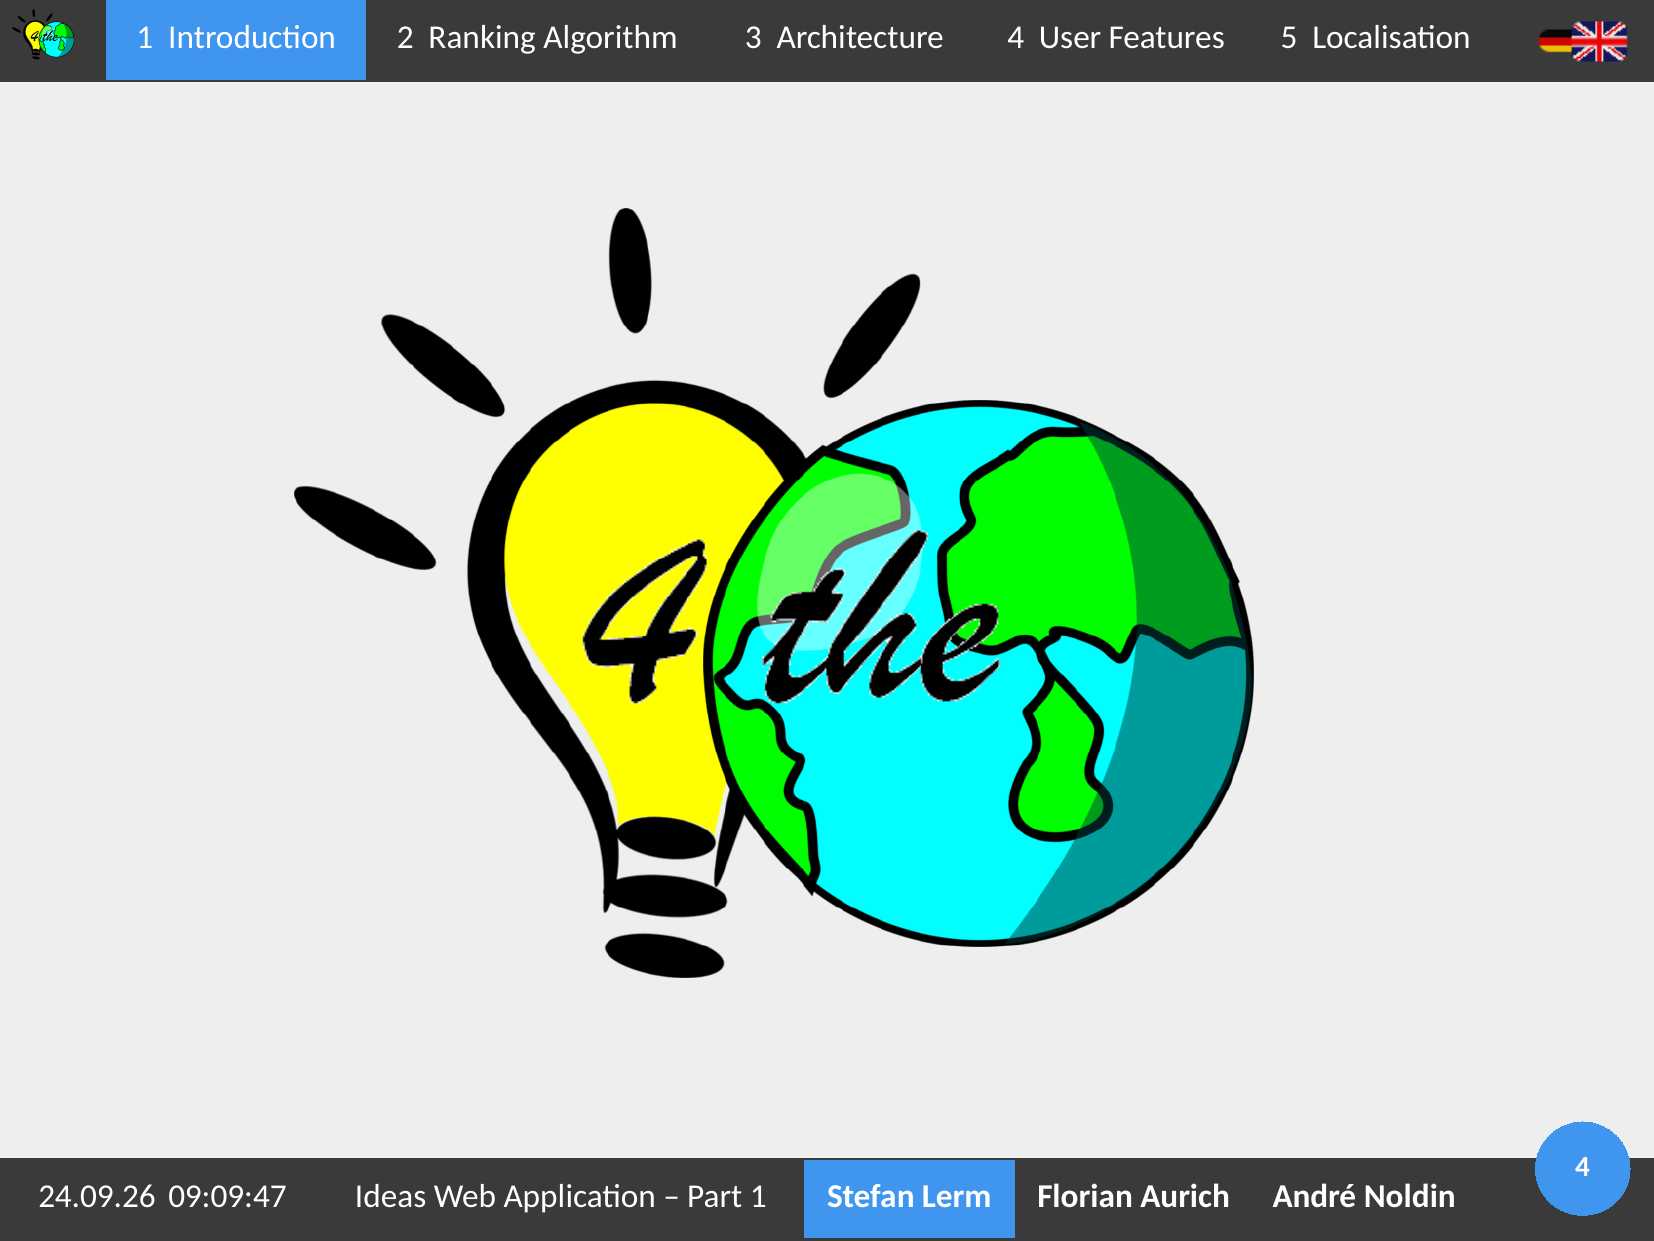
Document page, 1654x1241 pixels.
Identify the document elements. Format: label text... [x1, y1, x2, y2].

picture [141, 80, 1389, 1241]
text_box Ideas Web Application – Part 1 [318, 1160, 804, 1238]
text_box 1 Introduction [106, 0, 366, 80]
picture [1536, 18, 1629, 64]
text_box 3 Architecture [708, 0, 980, 80]
picture [2, 0, 83, 80]
text_box Stefan Lerm [804, 1160, 1015, 1238]
text_box Florian Aurich [1015, 1160, 1251, 1238]
text_box 2 Ranking Algorithm [366, 0, 708, 80]
text_box 5 Localisation [1251, 0, 1501, 80]
text_box 4 User Features [980, 0, 1251, 80]
text_box André Noldin [1251, 1160, 1477, 1238]
